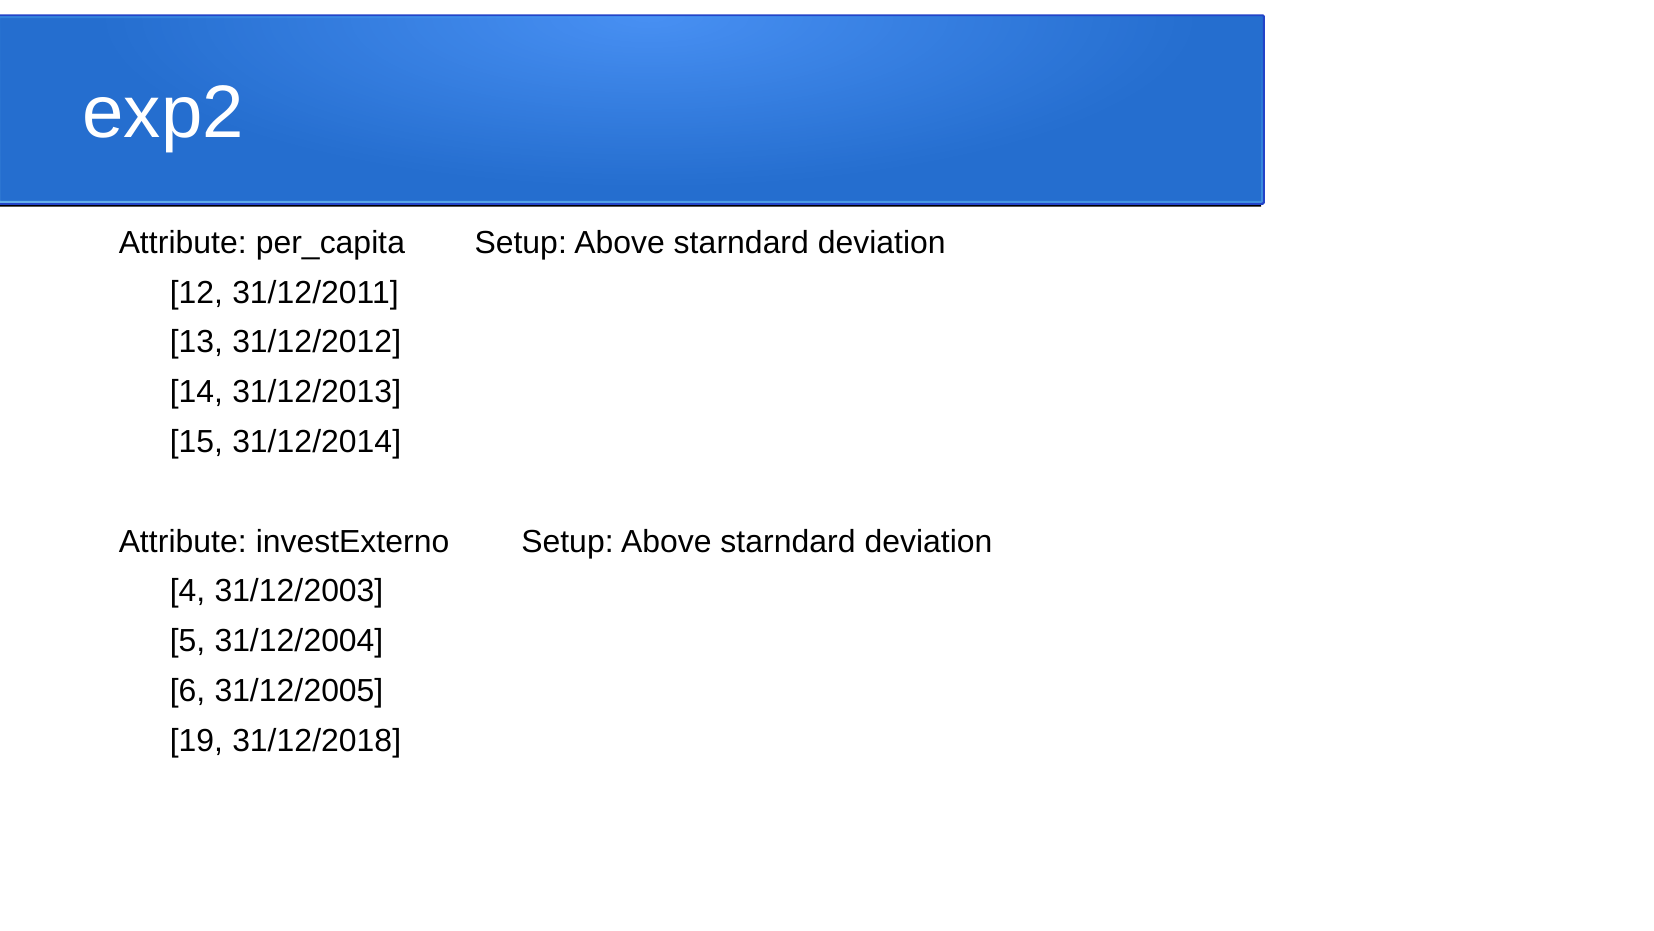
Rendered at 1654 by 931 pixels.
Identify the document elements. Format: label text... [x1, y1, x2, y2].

title exp2 [82, 35, 1235, 189]
list Attribute: per_capita Setup: Above starndard deviation [12, 31/12/2011] [13, 31/12/2012] [14, 31/12/2013] [15, 31/12/2014] Attribute: investExterno Setup: Above starndard deviation [4, 31/12/2003] [5, 31/12/2004] [6, 31/12/2005] [19, 31/12/2018] [82, 224, 1571, 764]
